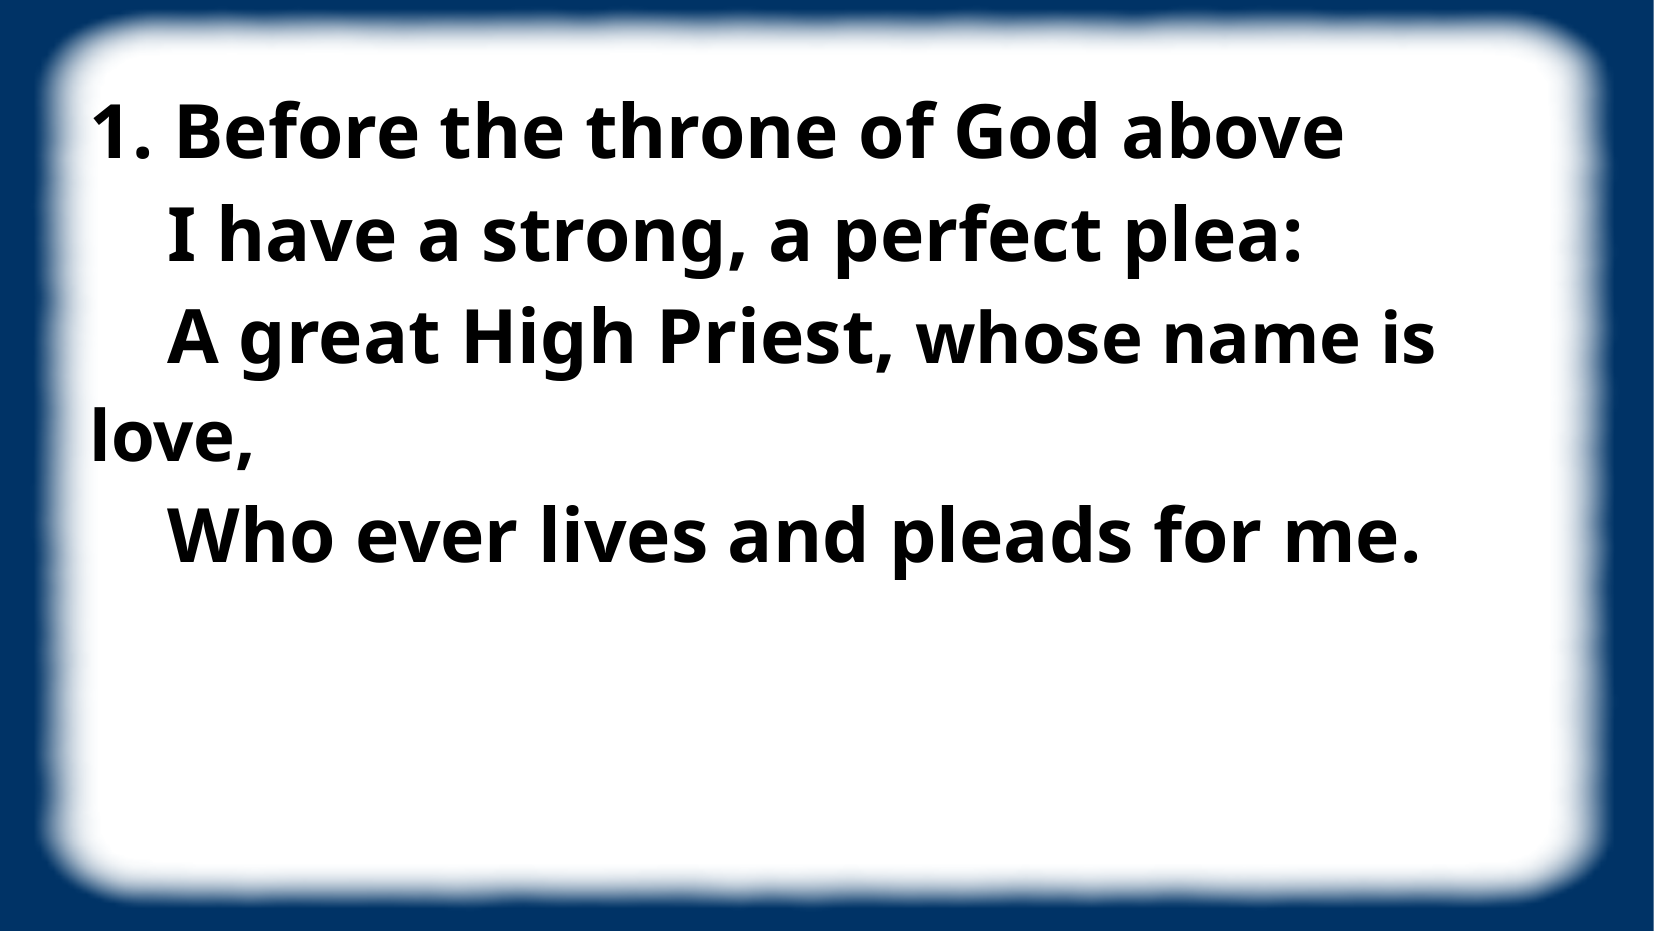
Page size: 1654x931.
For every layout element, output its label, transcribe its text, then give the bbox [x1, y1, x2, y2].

picture [0, 0, 1654, 931]
text_box 1. Before the throne of God above I have a strong, a perfect plea: A great High Priest, whose name is love, Who ever lives and pleads for me. [75, 71, 1576, 496]
